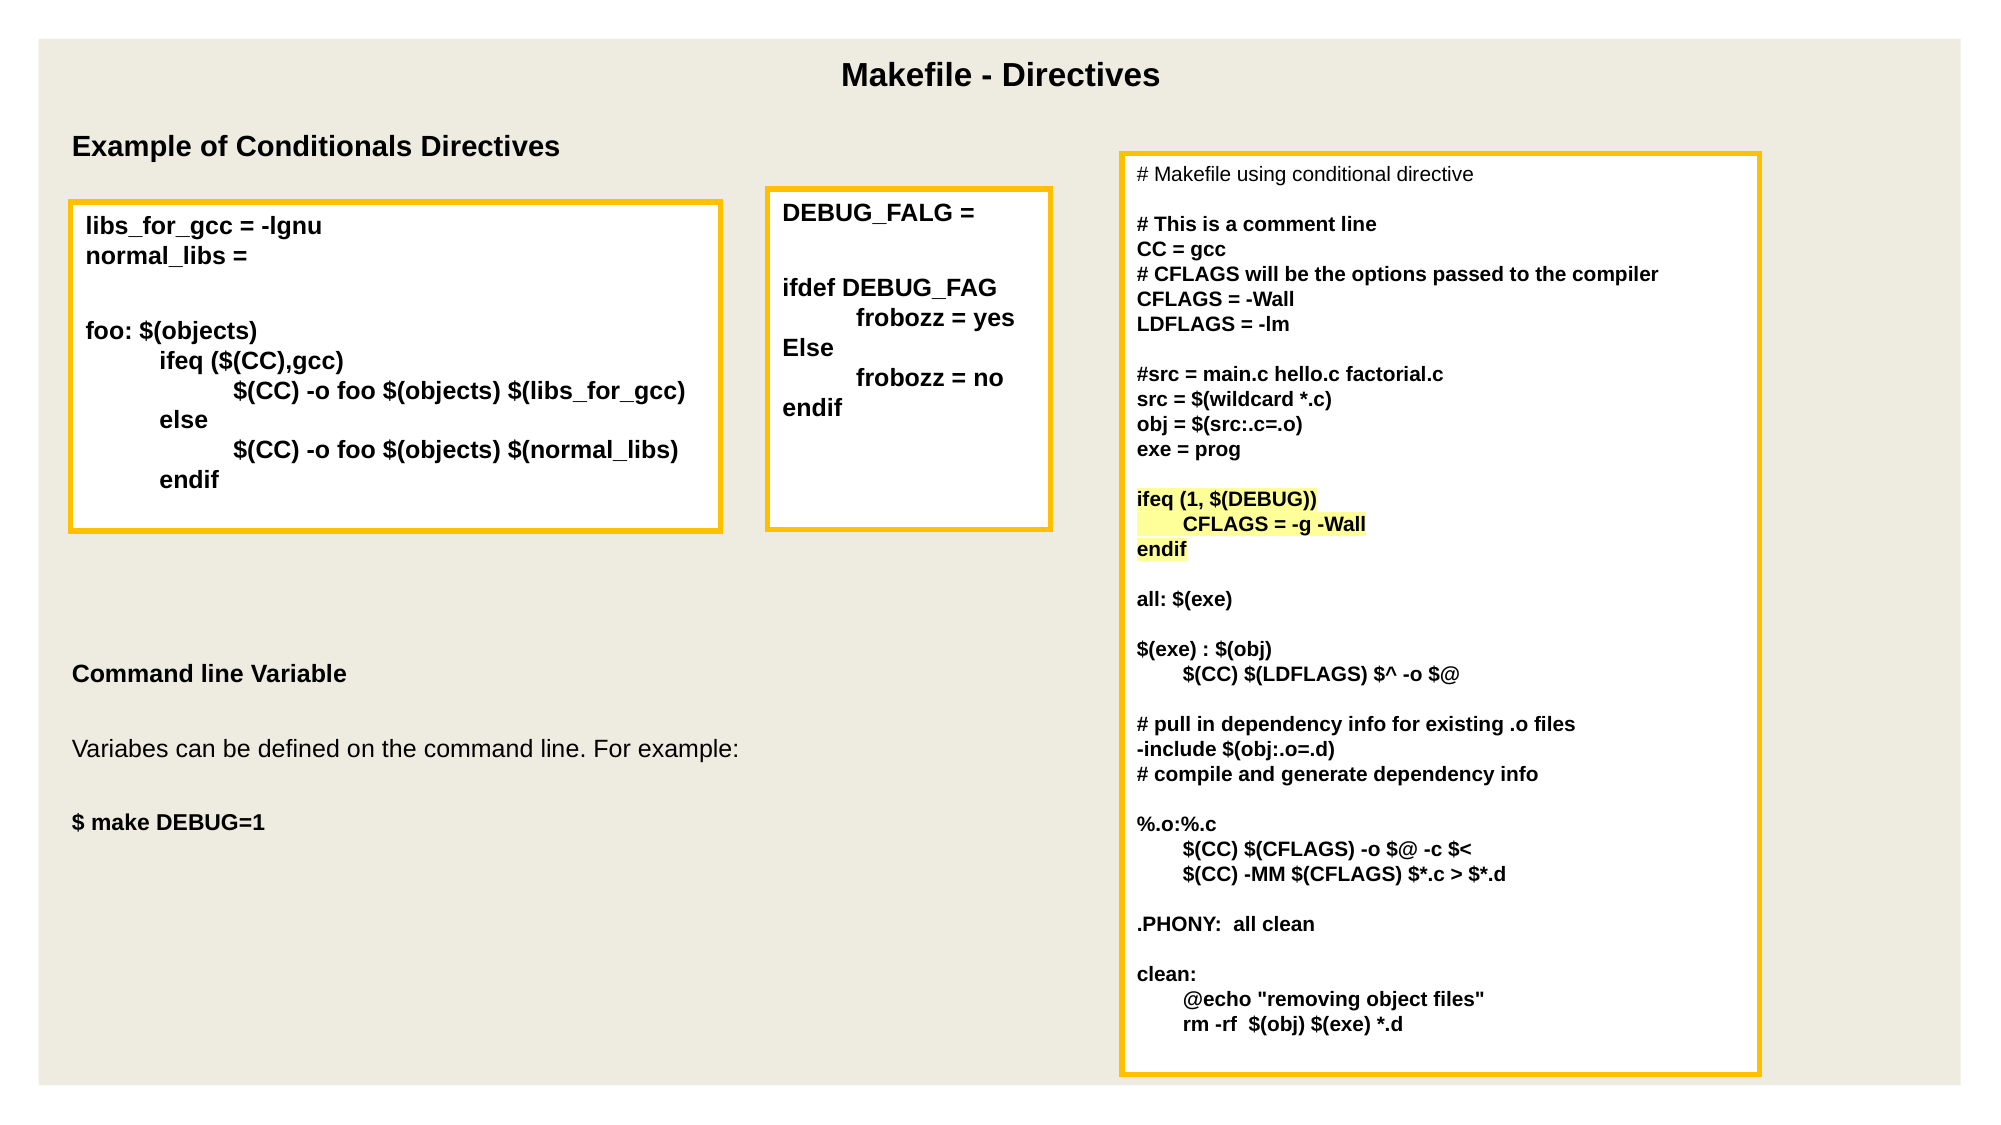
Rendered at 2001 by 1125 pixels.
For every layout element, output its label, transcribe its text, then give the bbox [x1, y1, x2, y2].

text_box # Makefile using conditional directive # This is a comment line CC = gcc # CFLAGS will be the options passed to the compiler CFLAGS = -Wall LDFLAGS = -lm #src = main.c hello.c factorial.c src = $(wildcard *.c) obj = $(src:.c=.o) exe = prog ifeq (1, $(DEBUG)) CFLAGS = -g -Wall endif all: $(exe) $(exe) : $(obj) $(CC) $(LDFLAGS) $^ -o $@ # pull in dependency info for existing .o files -include $(obj:.o=.d) # compile and generate dependency info %.o:%.c $(CC) $(CFLAGS) -o $@ -c $< $(CC) -MM $(CFLAGS) $*.c > $*.d .PHONY: all clean clean: @echo "removing object files" rm -rf $(obj) $(exe) *.d [1122, 153, 1760, 1075]
text_box Makefile - Directives [39, 39, 1963, 106]
text_box libs_for_gcc = -lgnu normal_libs = foo: $(objects) ifeq ($(CC),gcc) $(CC) -o foo $(objects) $(libs_for_gcc) else $(CC) -o foo $(objects) $(normal_libs) endif [70, 201, 721, 532]
text_box Example of Conditionals Directives Command line Variable Variabes can be defined on the command line. For example: $ make DEBUG=1 [57, 120, 1944, 1087]
text_box DEBUG_FALG = ifdef DEBUG_FAG frobozz = yes Else frobozz = no endif [767, 188, 1051, 530]
